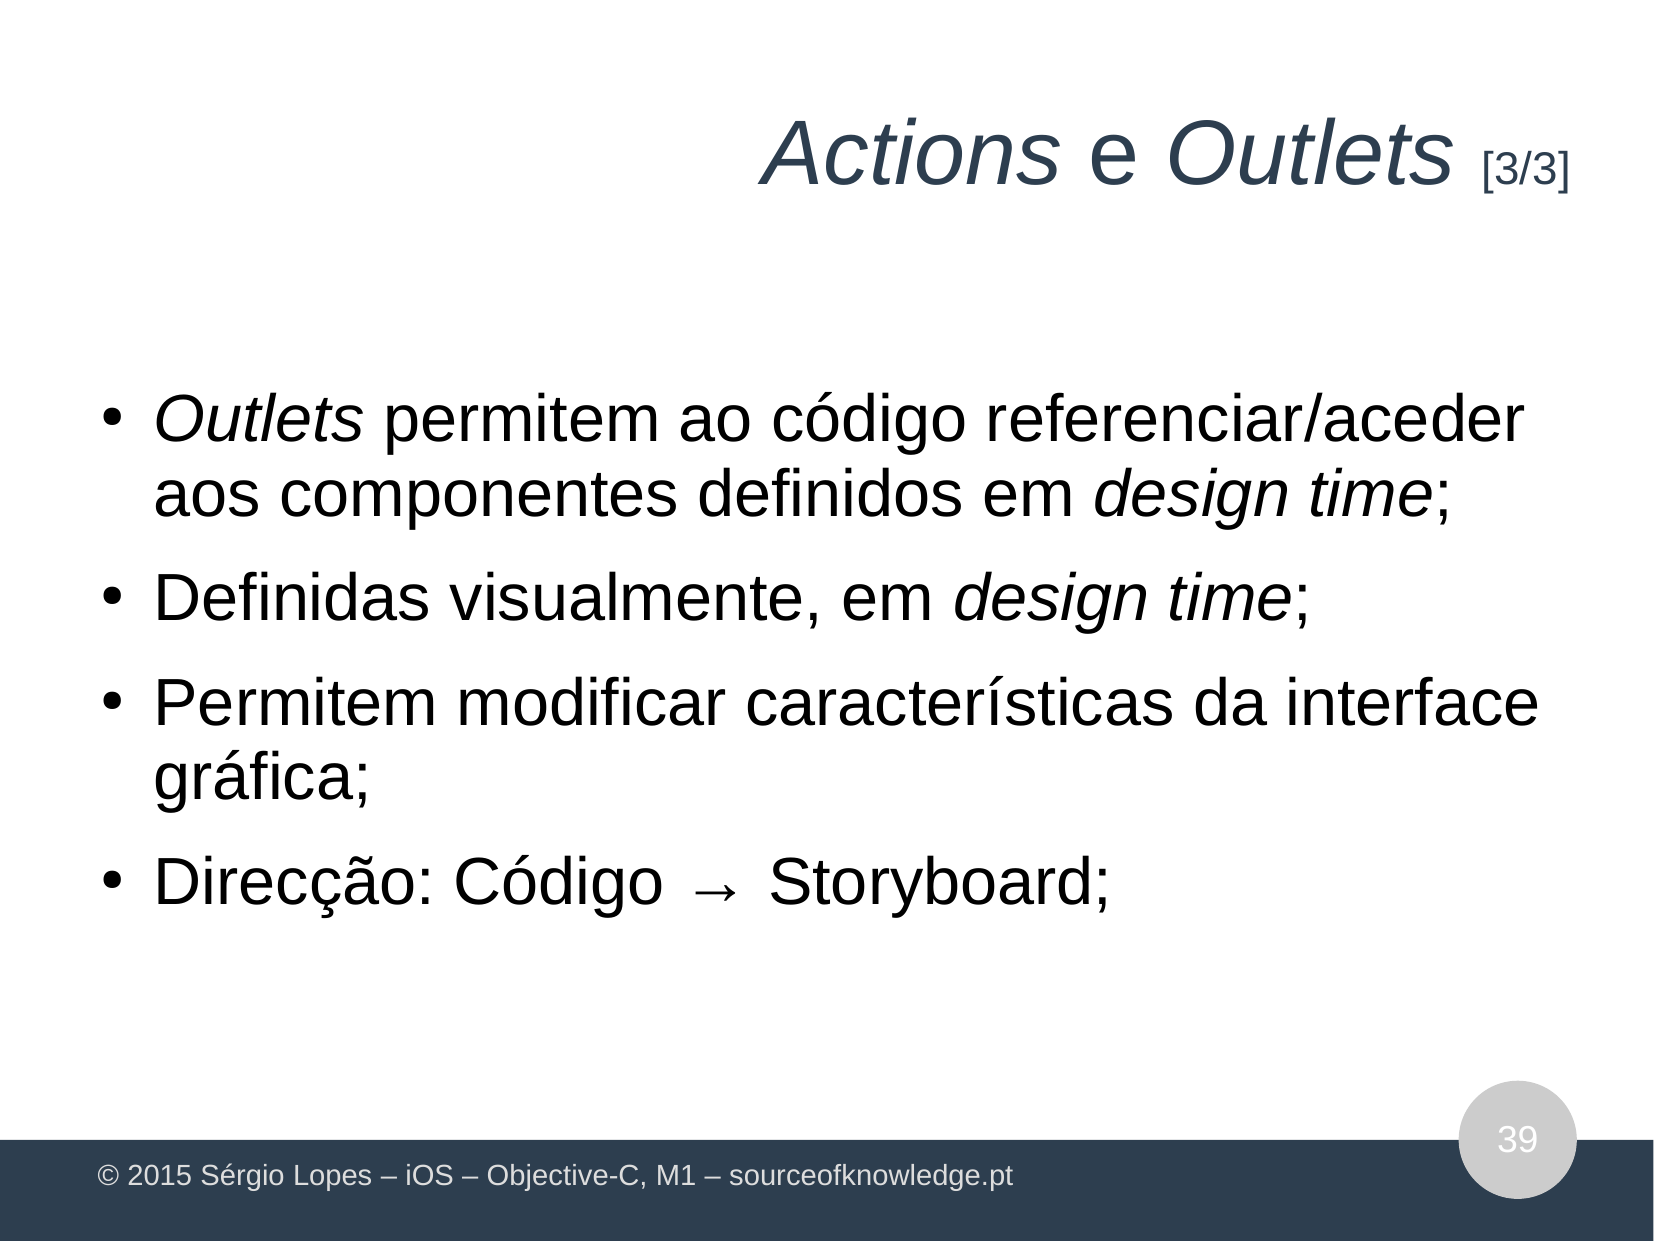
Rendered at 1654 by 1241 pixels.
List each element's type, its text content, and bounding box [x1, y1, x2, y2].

title Actions e Outlets [3/3] [82, 49, 1571, 257]
text_box © 2015 Sérgio Lopes – iOS – Objective-C, M1 – sourceofknowledge.pt [82, 1151, 1026, 1199]
text_box [0, 1139, 1654, 1241]
list Outlets permitem ao código referenciar/aceder aos componentes definidos em design time; Definidas visualmente, em design time; Permitem modificar características da interface gráfica; Direcção: Código → Storyboard; [82, 290, 1571, 1010]
text_box 39 [1458, 1080, 1577, 1199]
